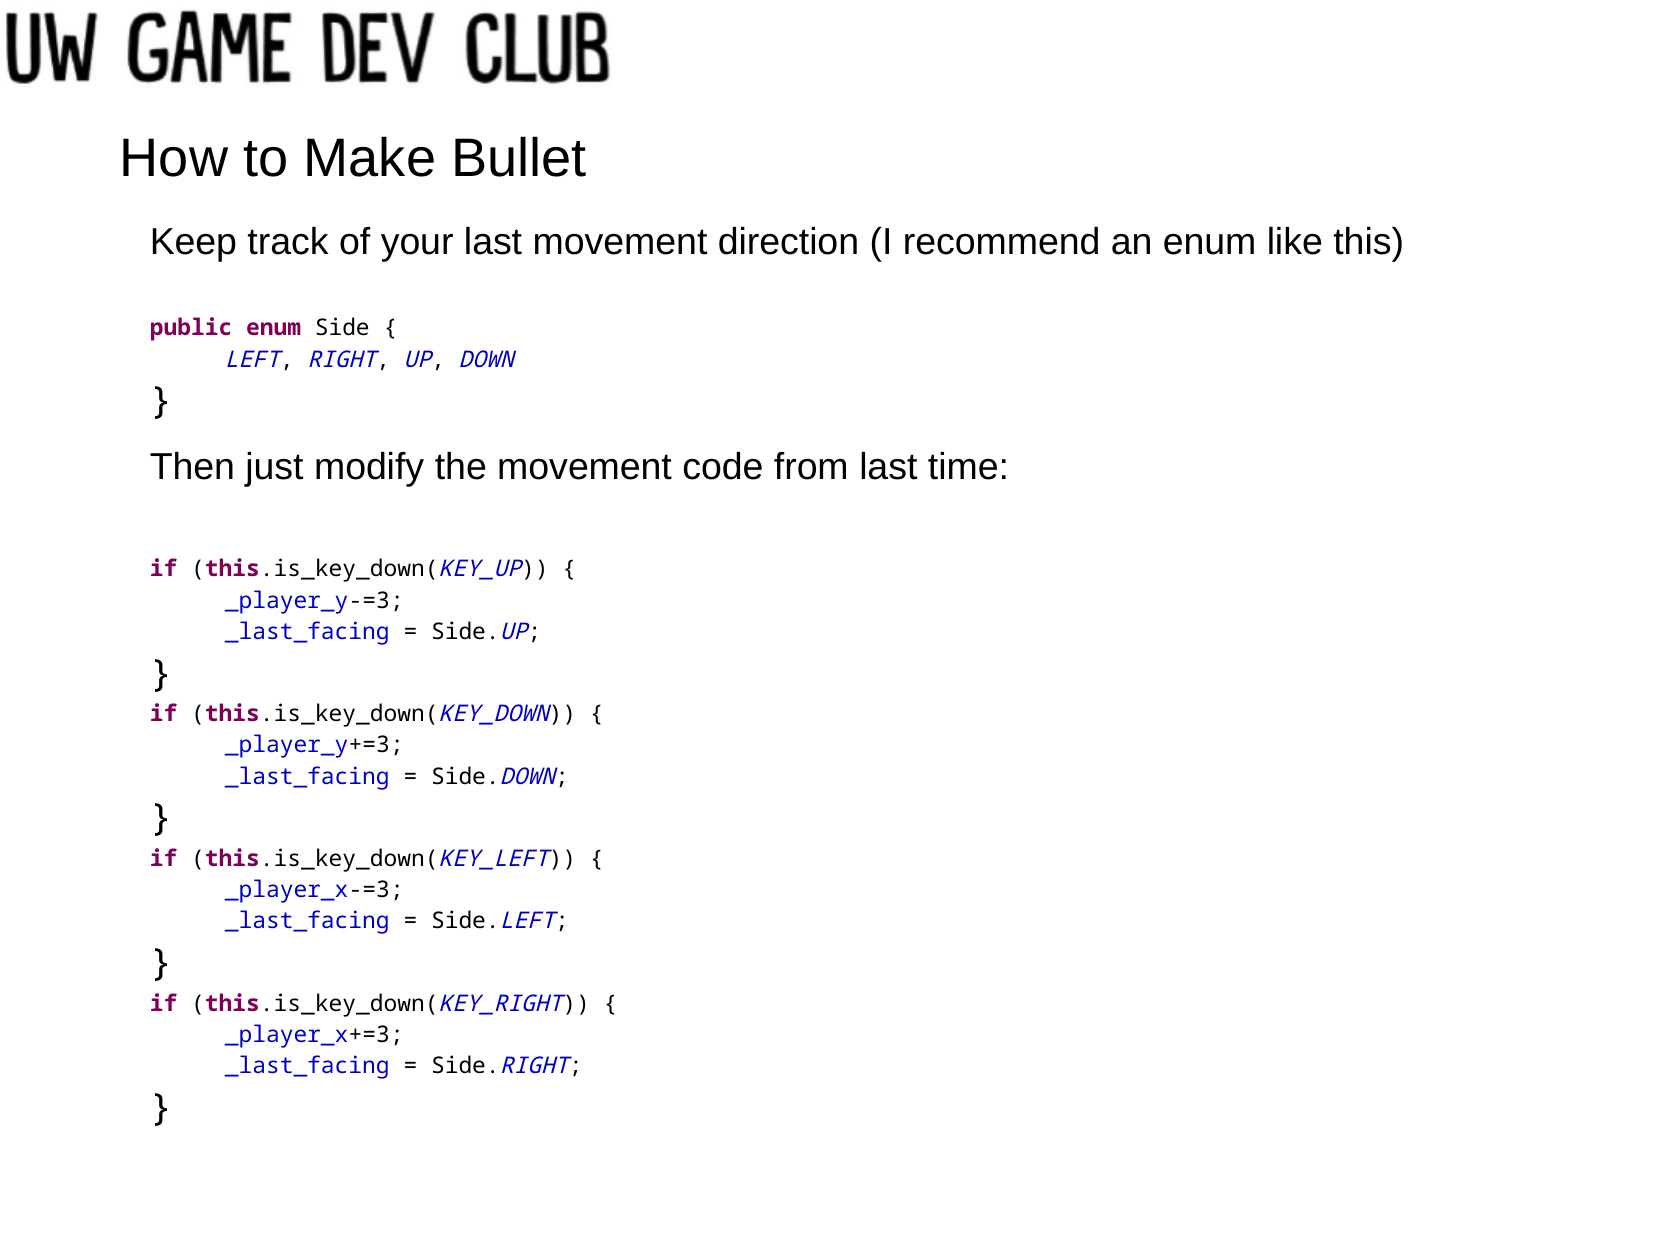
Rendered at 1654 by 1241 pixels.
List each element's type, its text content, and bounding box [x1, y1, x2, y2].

text_box Then just modify the movement code from last time: [135, 438, 1531, 511]
text_box public enum Side { LEFT, RIGHT, UP, DOWN } [60, 303, 691, 424]
text_box if (this.is_key_down(KEY_UP)) { _player_y-=3; _last_facing = Side.UP; } if (this.is_key_down(KEY_DOWN)) { _player_y+=3; _last_facing = Side.DOWN; } if (this.is_key_down(KEY_LEFT)) { _player_x-=3; _last_facing = Side.LEFT; } if (this.is_key_down(KEY_RIGHT)) { _player_x+=3; _last_facing = Side.RIGHT; } [0, 545, 976, 1093]
text_box How to Make Bullet [105, 119, 901, 196]
picture [2, 1, 617, 90]
text_box Keep track of your last movement direction (I recommend an enum like this) [135, 213, 1531, 286]
